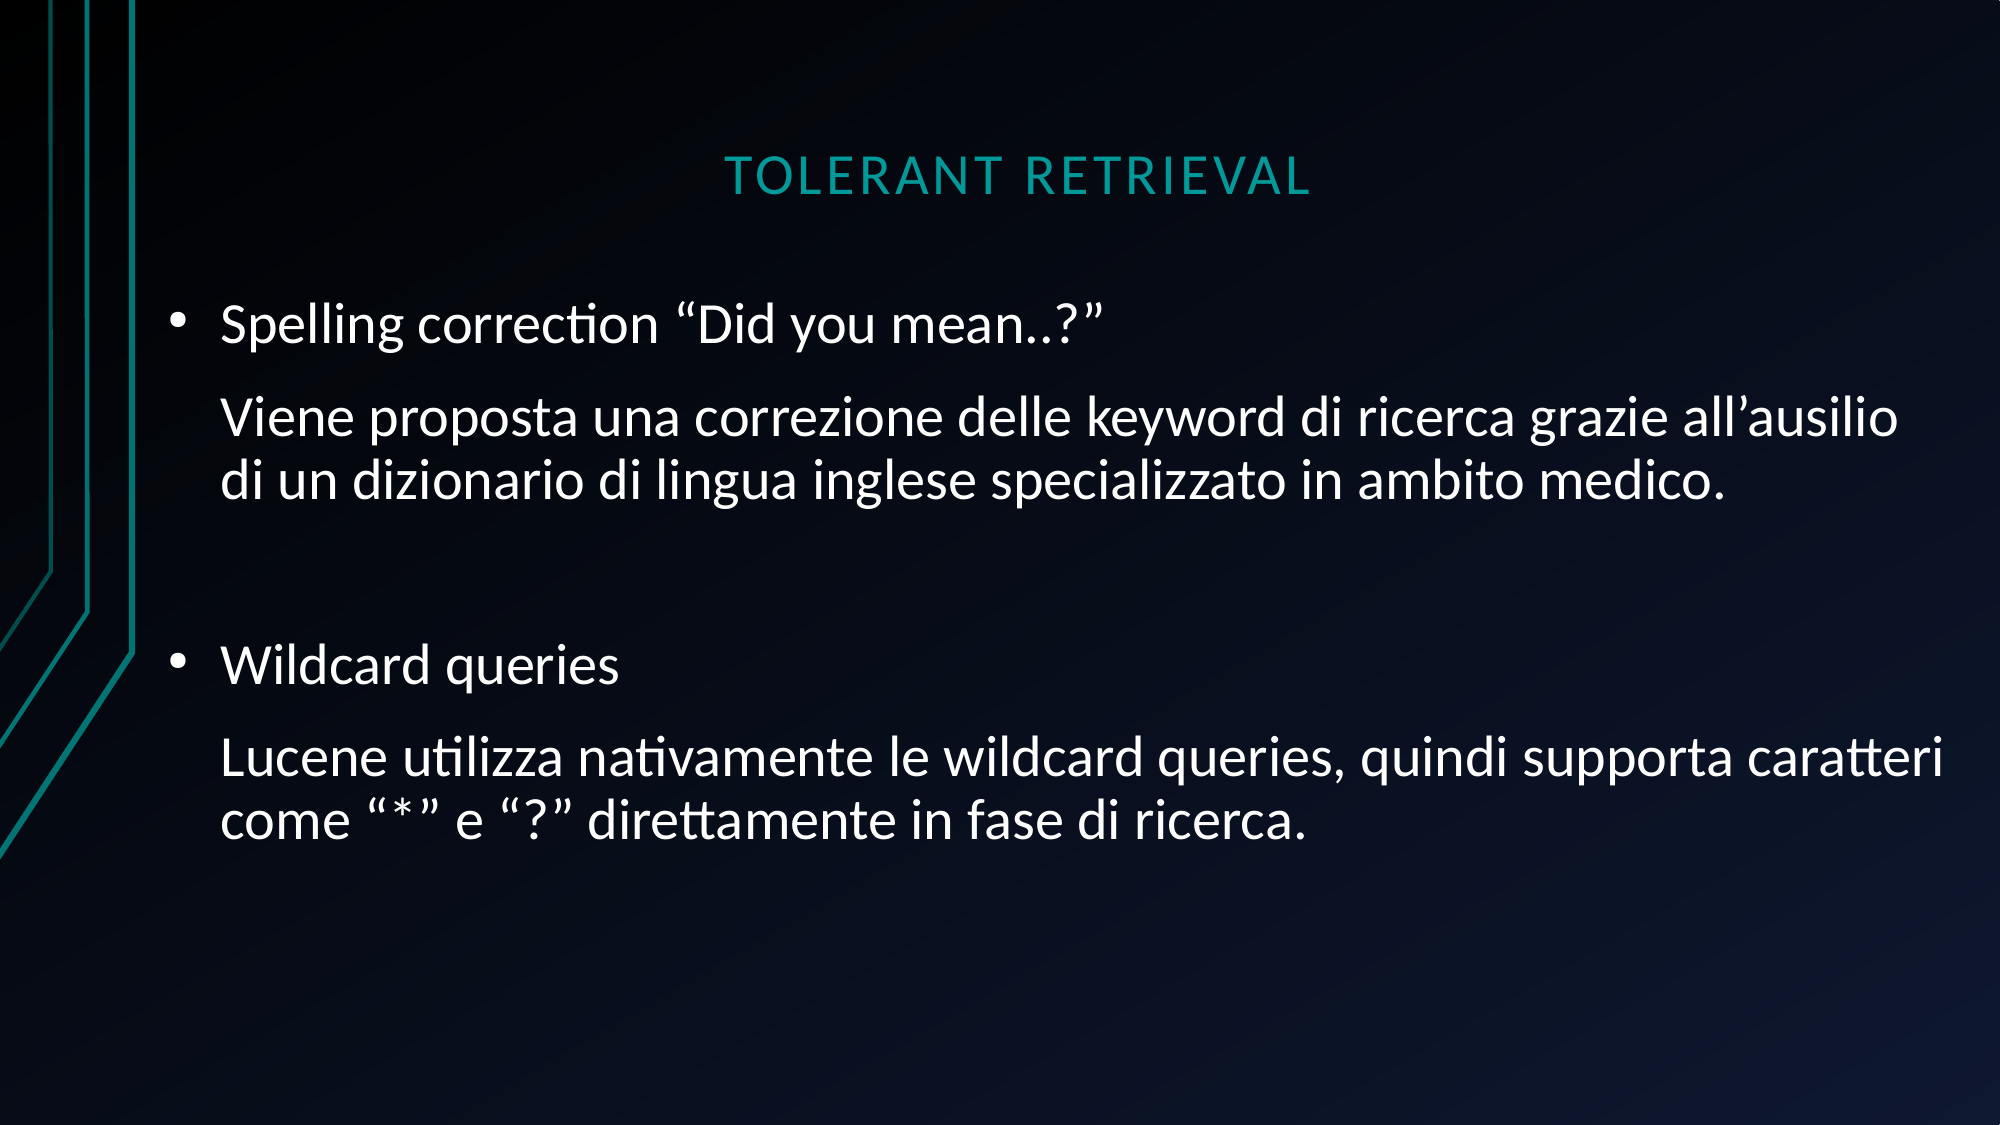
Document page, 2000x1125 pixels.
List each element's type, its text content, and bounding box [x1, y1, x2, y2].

list Spelling correction “Did you mean..?” Viene proposta una correzione delle keyword di ricerca grazie all’ausilio di un dizionario di lingua inglese specializzato in ambito medico. Wildcard queries Lucene utilizza nativamente le wildcard queries, quindi supporta caratteri come “*” e “?” direttamente in fase di ricerca. [129, 283, 1973, 1063]
list Tolerant retrieval [35, 118, 2000, 217]
